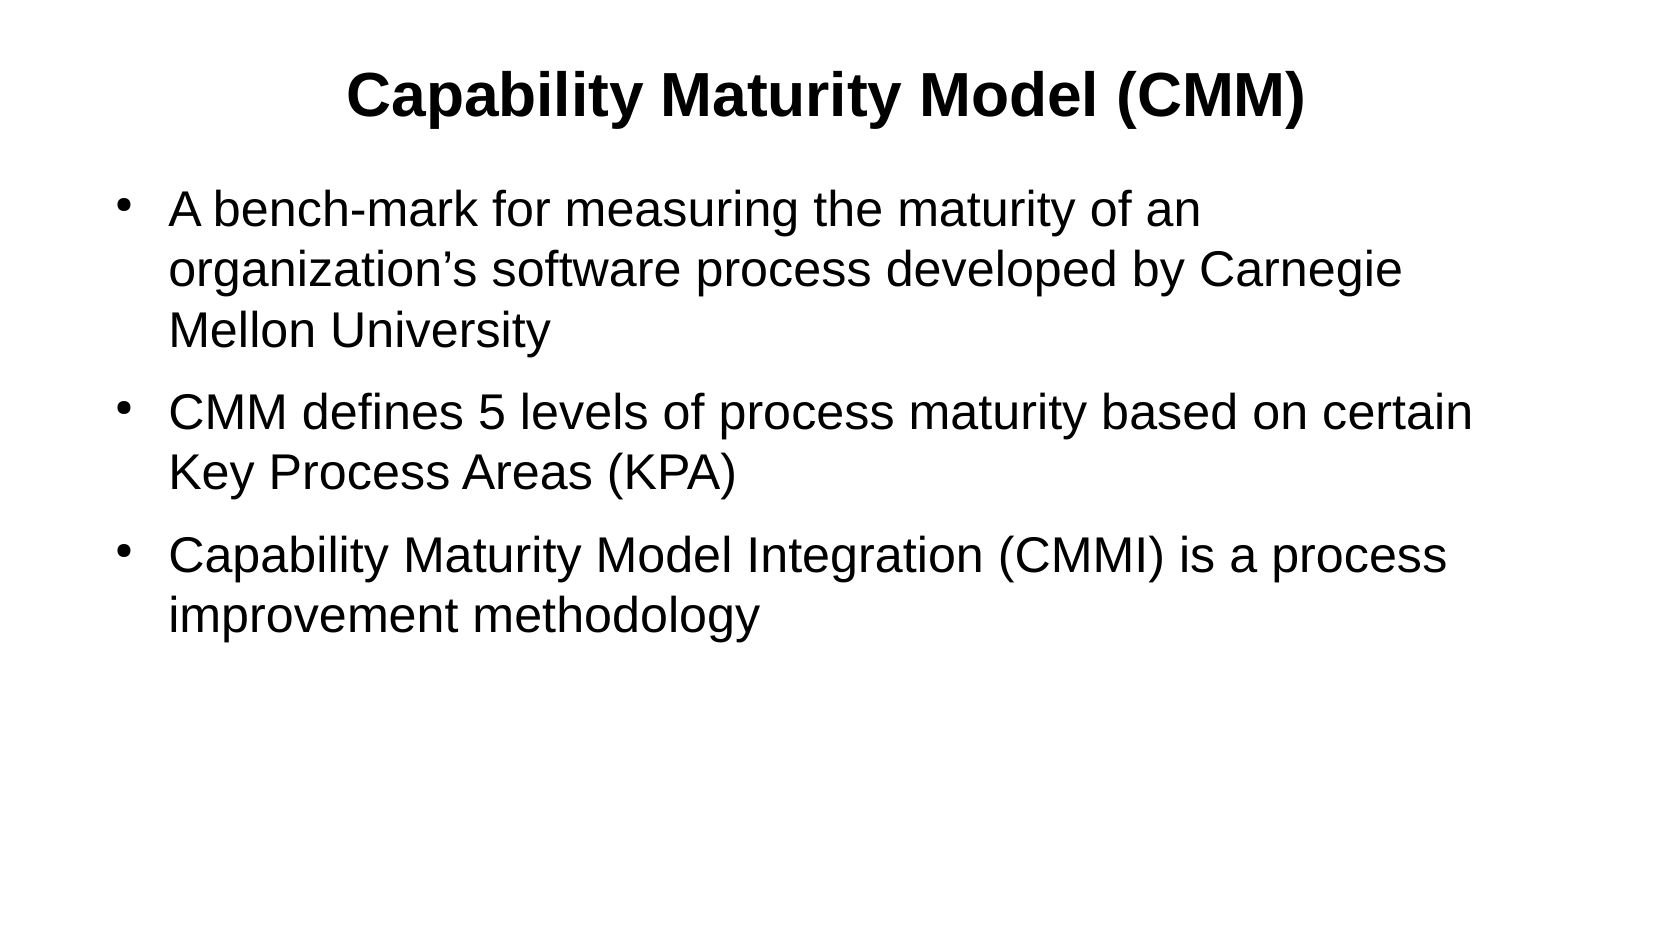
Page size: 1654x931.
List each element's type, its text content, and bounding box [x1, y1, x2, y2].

title Capability Maturity Model (CMM) [82, 37, 1571, 147]
list A bench-mark for measuring the maturity of an organization’s software process developed by Carnegie Mellon University CMM defines 5 levels of process maturity based on certain Key Process Areas (KPA) Capability Maturity Model Integration (CMMI) is a process improvement methodology [82, 168, 1538, 889]
